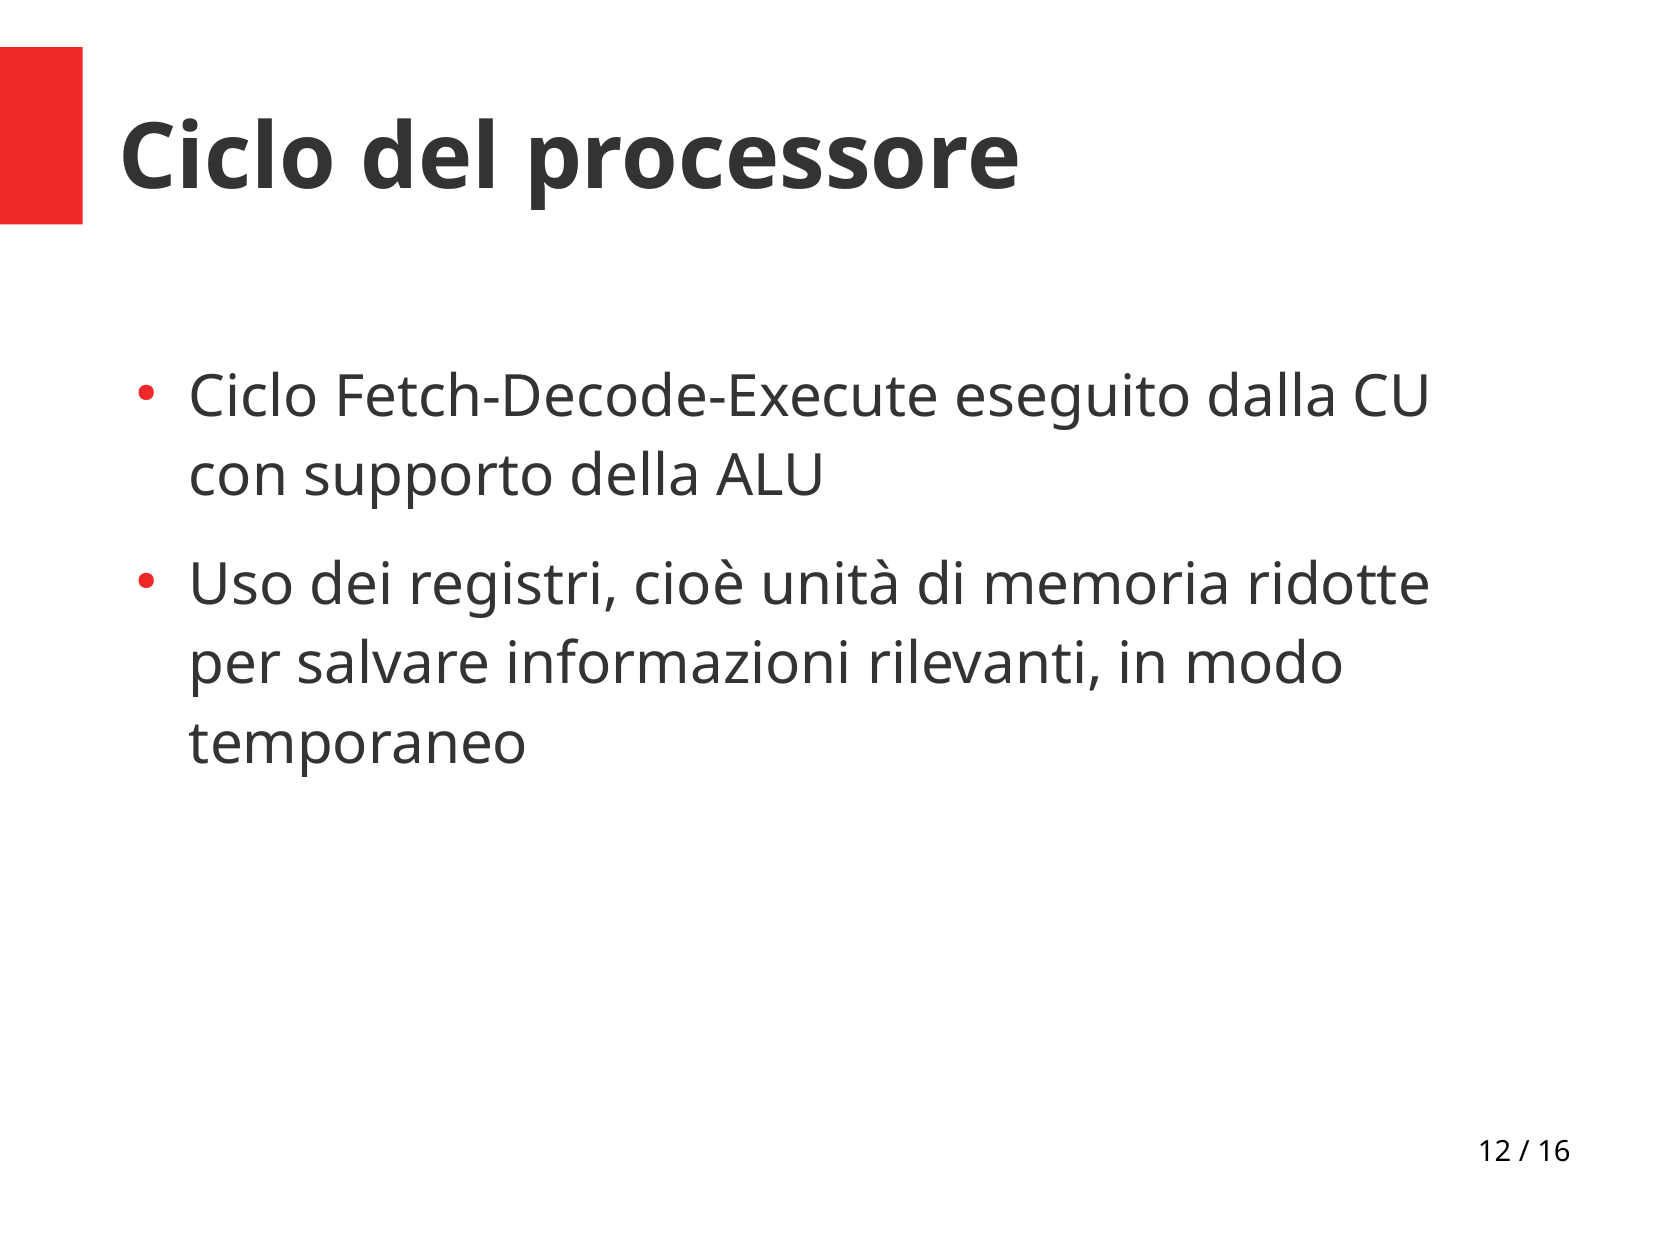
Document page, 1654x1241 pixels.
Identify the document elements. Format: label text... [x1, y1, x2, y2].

list Ciclo Fetch-Decode-Execute eseguito dalla CU con supporto della ALU Uso dei registri, cioè unità di memoria ridotte per salvare informazioni rilevanti, in modo temporaneo [118, 354, 1536, 1074]
title Ciclo del processore [118, 49, 1571, 257]
